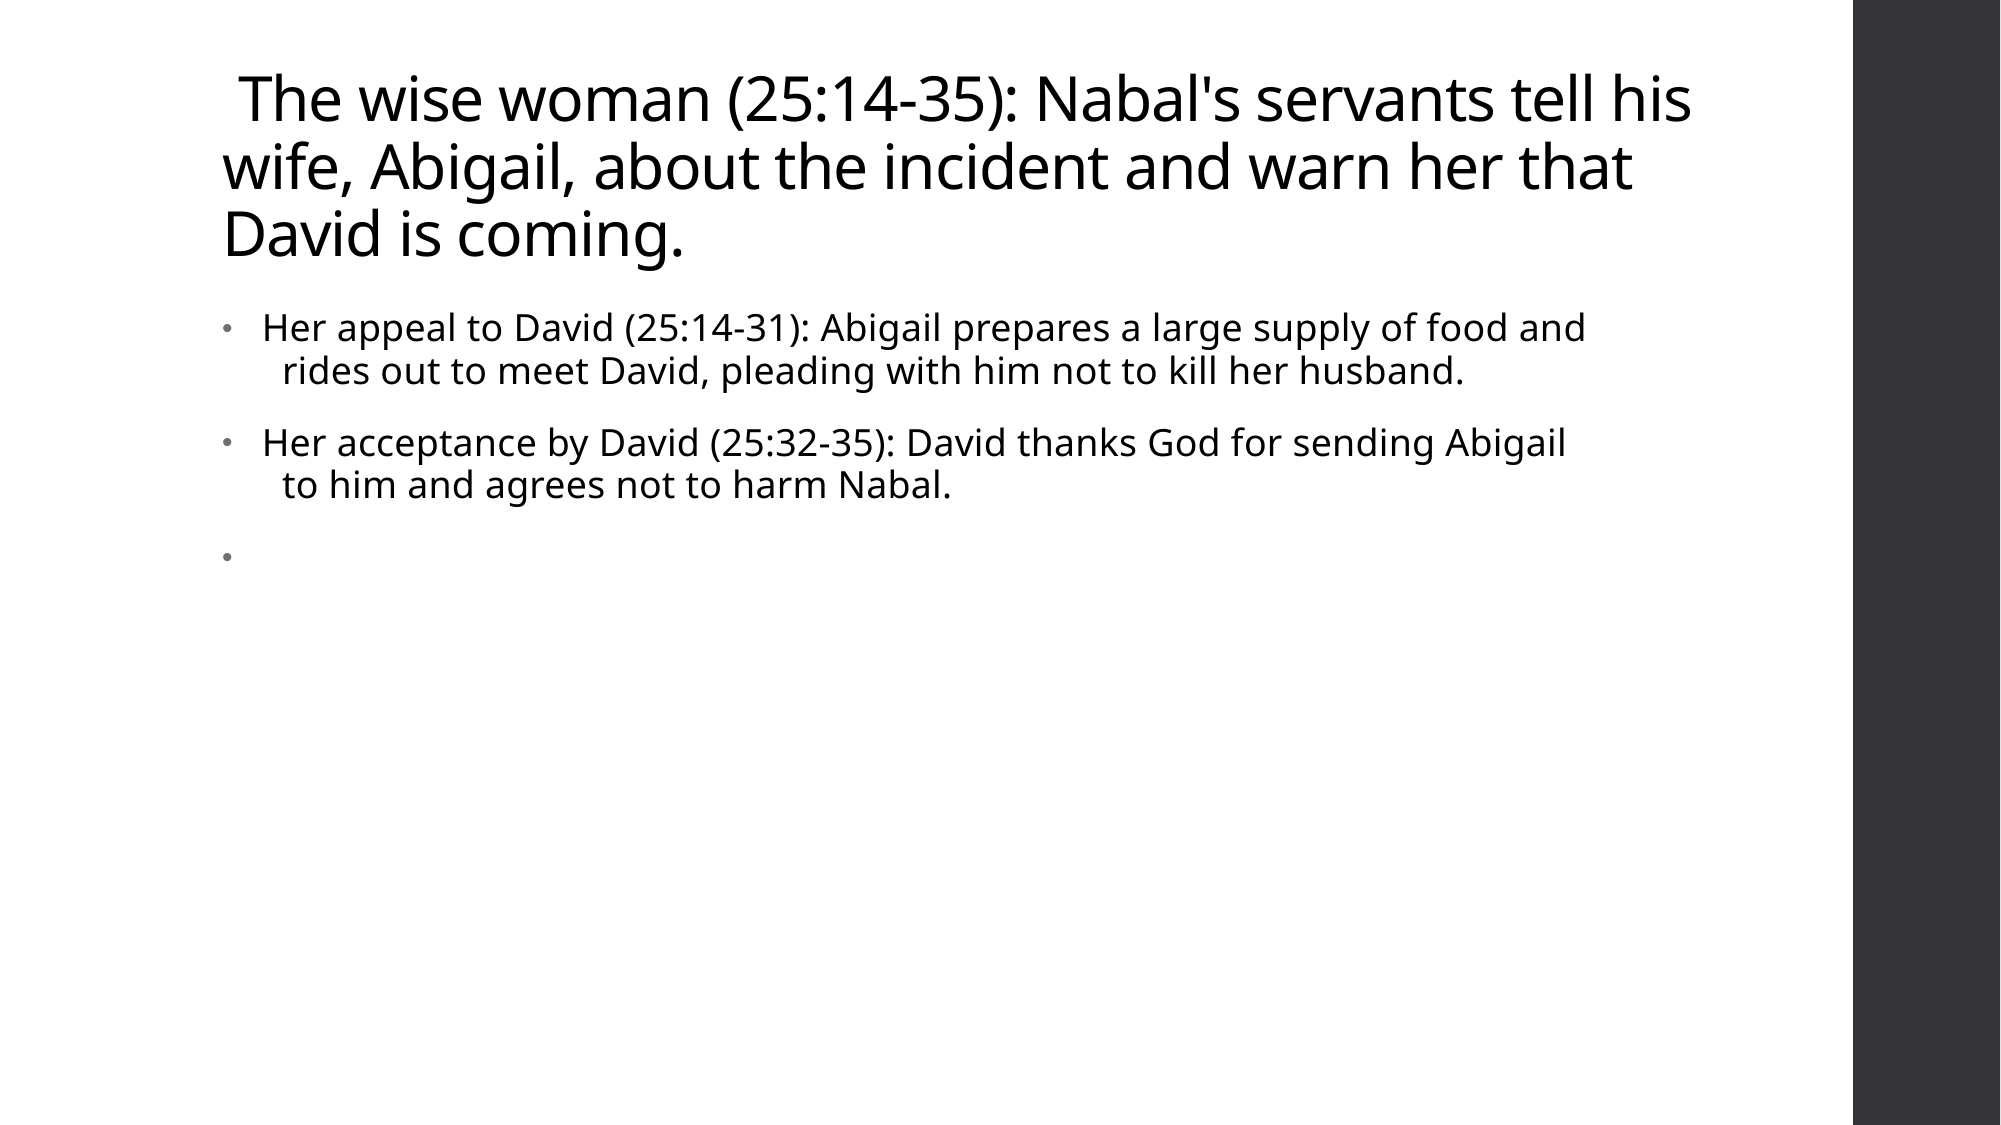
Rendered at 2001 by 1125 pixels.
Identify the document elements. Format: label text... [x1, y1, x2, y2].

list Her appeal to David (25:14-31): Abigail prepares a large supply of food and rides out to meet David, pleading with him not to kill her husband. Her acceptance by David (25:32-35): David thanks God for sending Abigail to him and agrees not to harm Nabal. [206, 299, 1617, 1014]
title The wise woman (25:14-35): Nabal's servants tell his wife, Abigail, about the incident and warn her that David is coming. [206, 60, 1797, 278]
